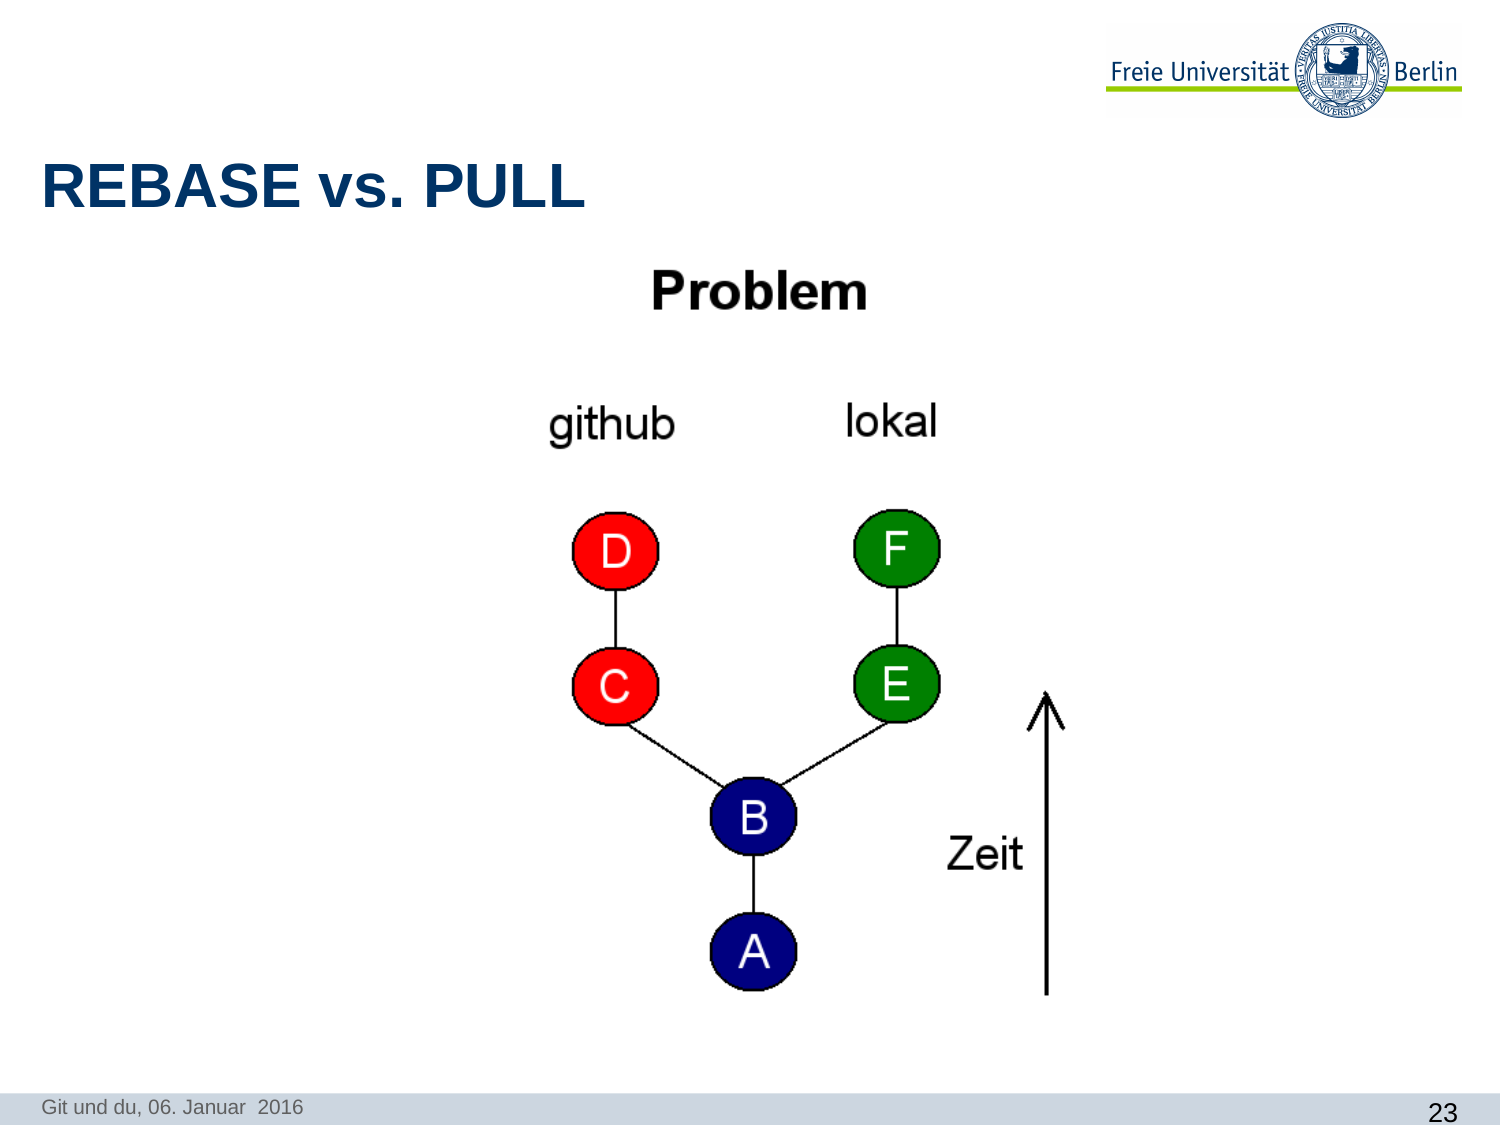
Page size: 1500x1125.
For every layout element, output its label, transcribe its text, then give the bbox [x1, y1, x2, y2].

title REBASE vs. PULL [41, 150, 1460, 221]
picture [1106, 23, 1462, 118]
picture [527, 236, 1098, 1053]
